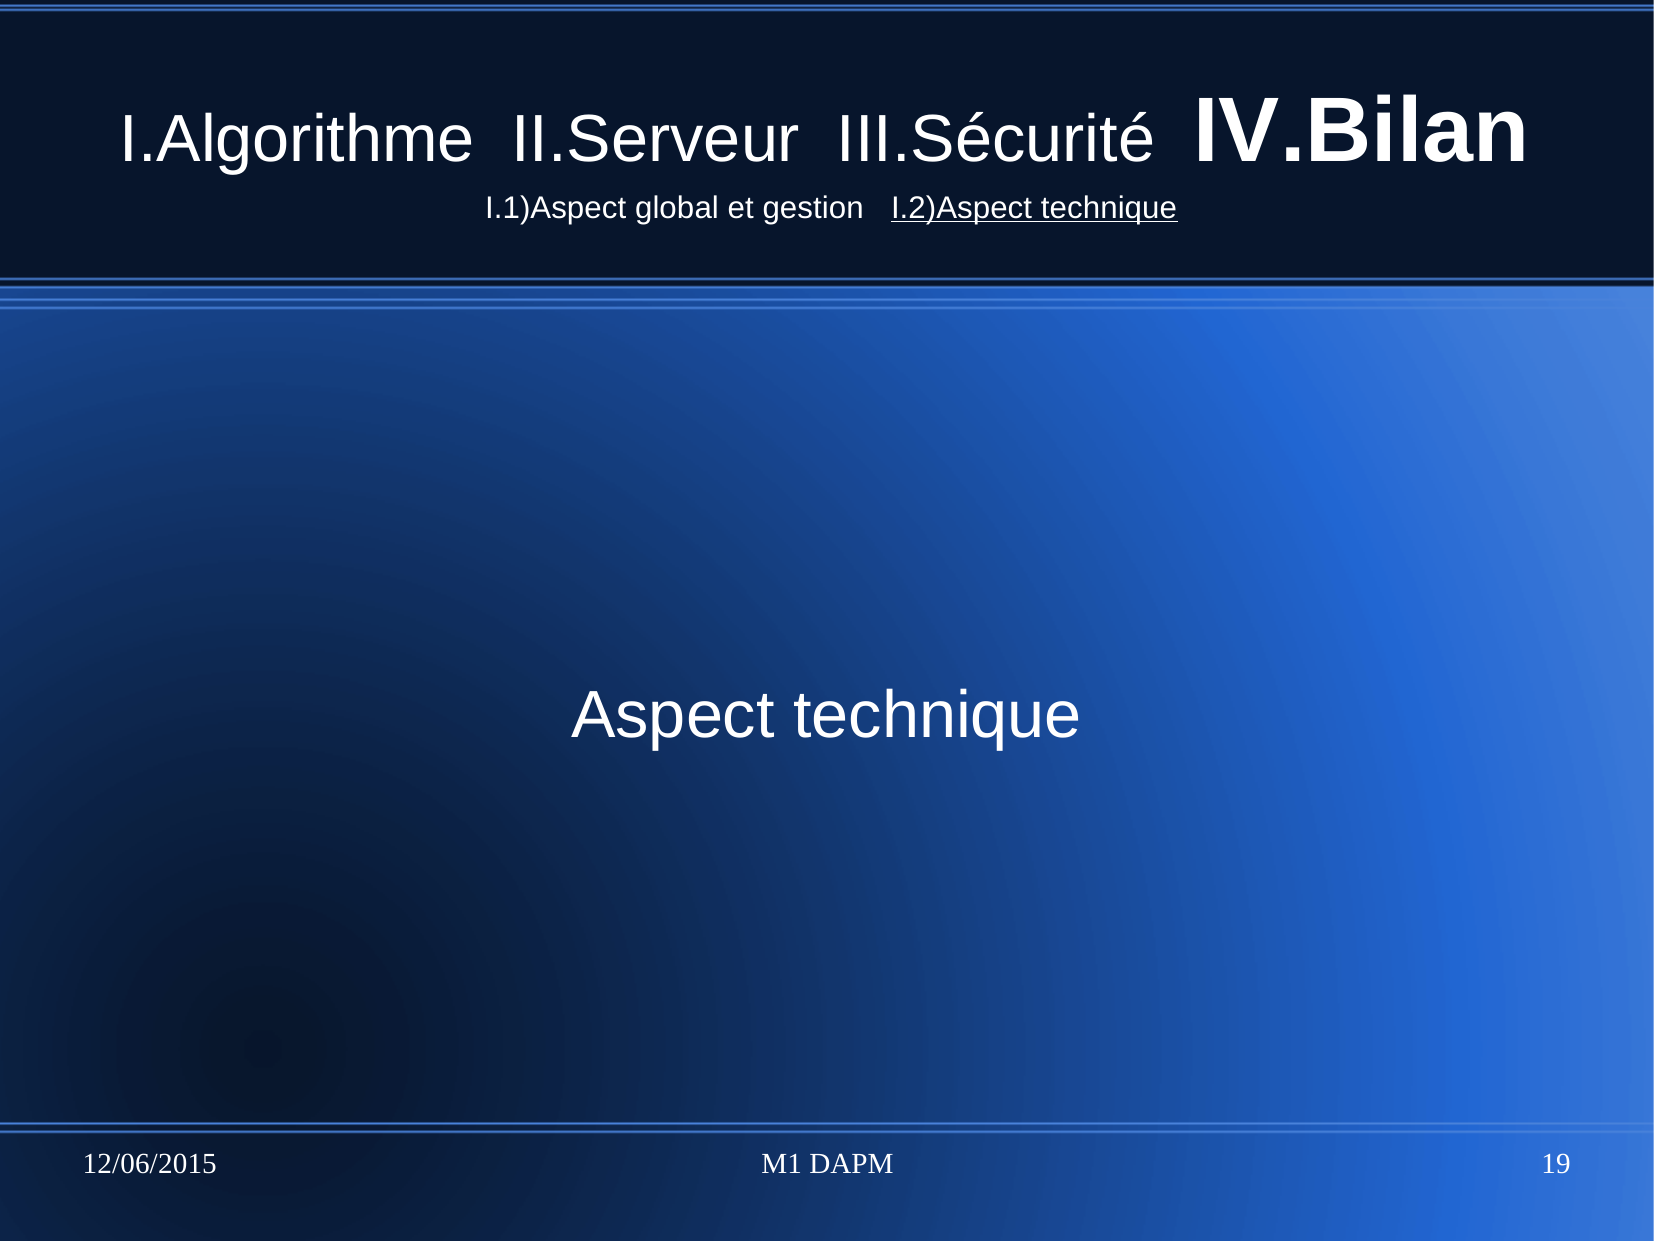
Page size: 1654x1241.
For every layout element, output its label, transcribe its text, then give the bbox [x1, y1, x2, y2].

picture [0, 0, 1654, 1241]
subtitle Aspect technique [82, 355, 1571, 1075]
title I.Algorithme II.Serveur III.Sécurité IV.Bilan I.1)Aspect global et gestion I.2)Aspect technique [82, 49, 1571, 257]
